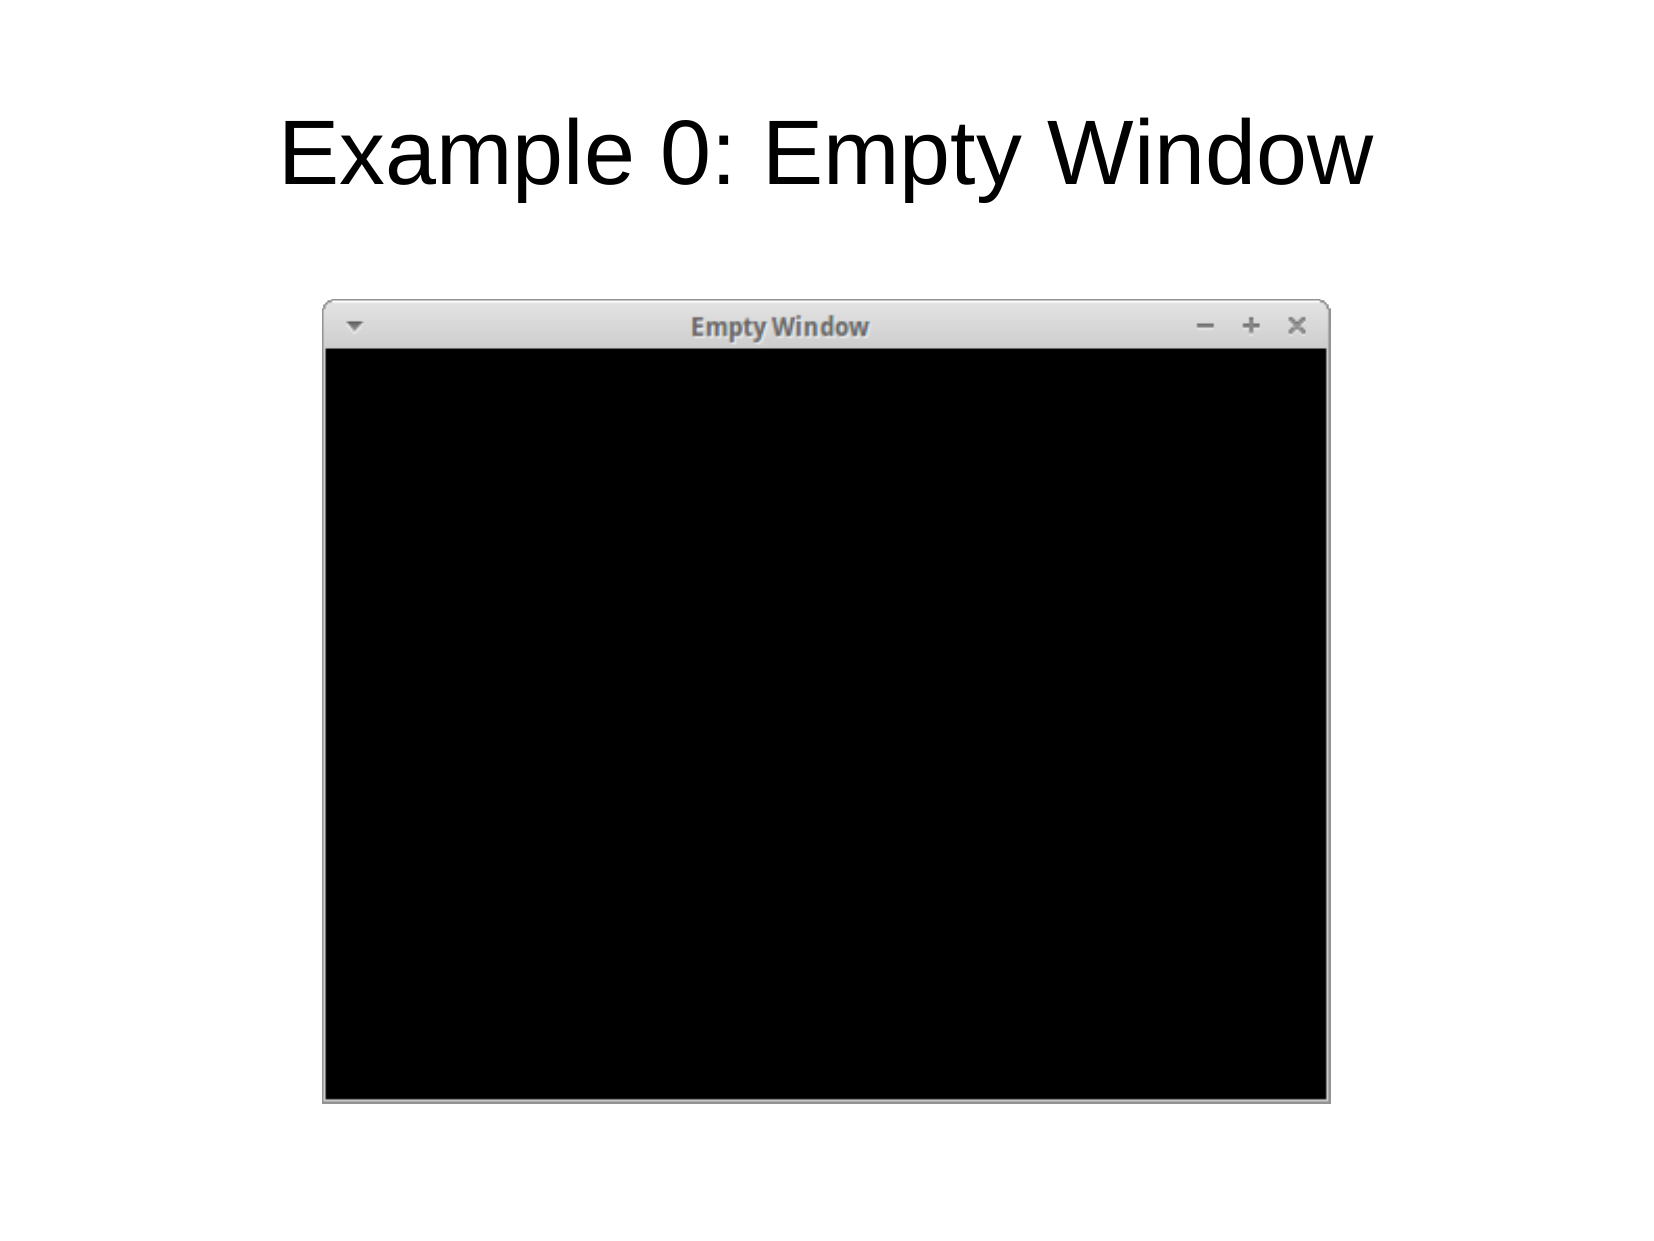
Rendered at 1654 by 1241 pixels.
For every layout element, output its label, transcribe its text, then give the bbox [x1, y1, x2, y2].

picture [322, 299, 1331, 1104]
title Example 0: Empty Window [82, 49, 1571, 257]
